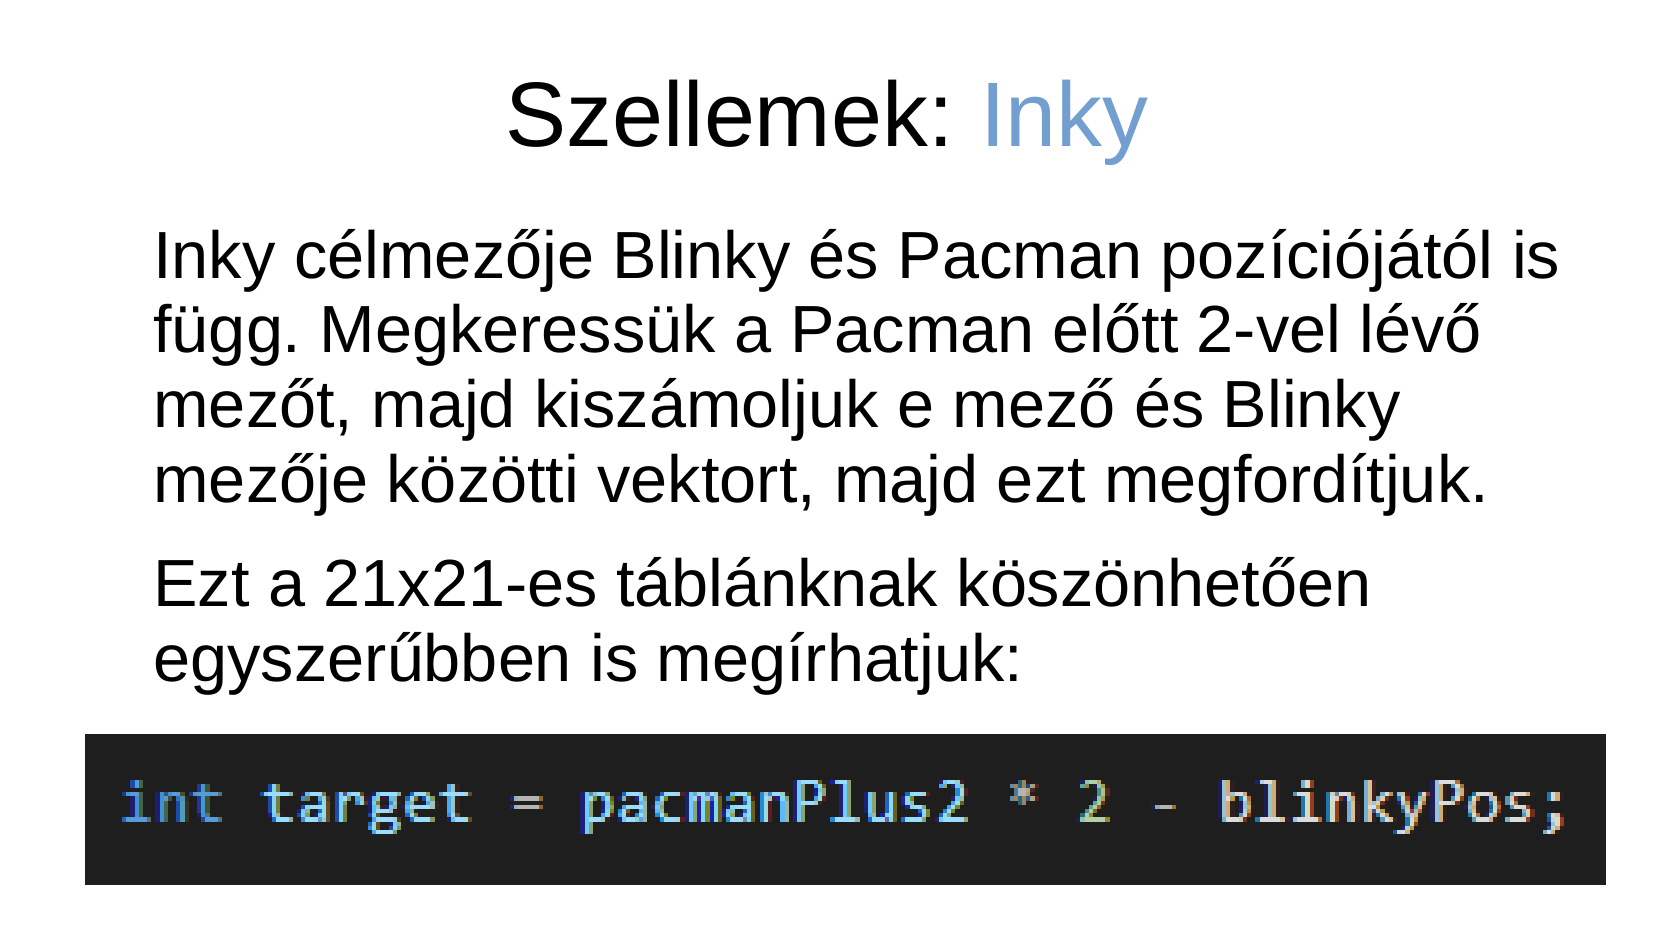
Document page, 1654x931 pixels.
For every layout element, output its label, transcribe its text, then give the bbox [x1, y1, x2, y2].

title Szellemek: Inky [82, 37, 1571, 193]
list Inky célmezője Blinky és Pacman pozíciójától is függ. Megkeressük a Pacman előtt 2-vel lévő mezőt, majd kiszámoljuk e mező és Blinky mezője közötti vektort, majd ezt megfordítjuk. Ezt a 21x21-es táblánknak köszönhetően egyszerűbben is megírhatjuk: [82, 217, 1571, 758]
picture [85, 734, 1606, 886]
